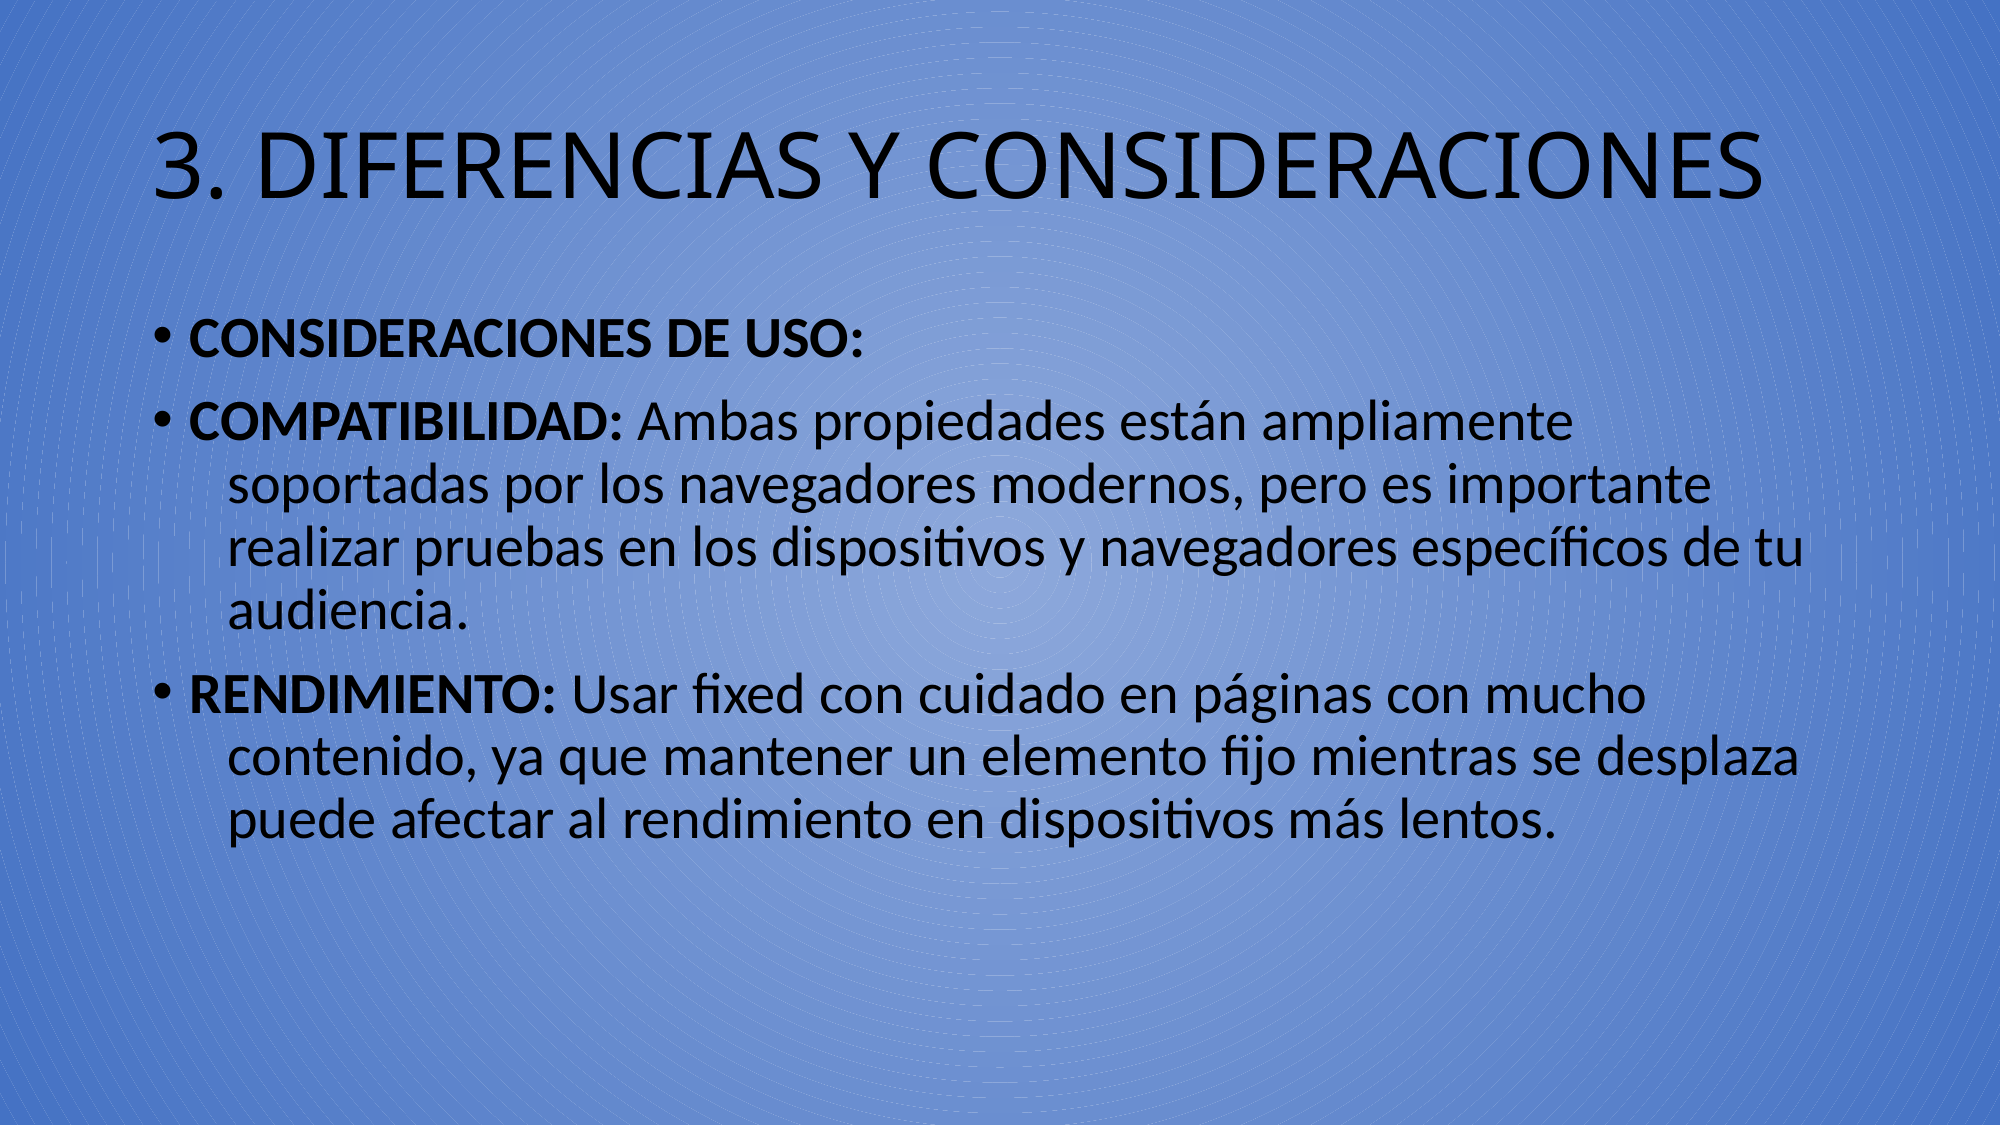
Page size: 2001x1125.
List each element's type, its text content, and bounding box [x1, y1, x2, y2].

list CONSIDERACIONES DE USO: COMPATIBILIDAD: Ambas propiedades están ampliamente soportadas por los navegadores modernos, pero es importante realizar pruebas en los dispositivos y navegadores específicos de tu audiencia. RENDIMIENTO: Usar fixed con cuidado en páginas con mucho contenido, ya que mantener un elemento fijo mientras se desplaza puede afectar al rendimiento en dispositivos más lentos. [137, 299, 1863, 1014]
title 3. DIFERENCIAS Y CONSIDERACIONES [137, 59, 1863, 278]
